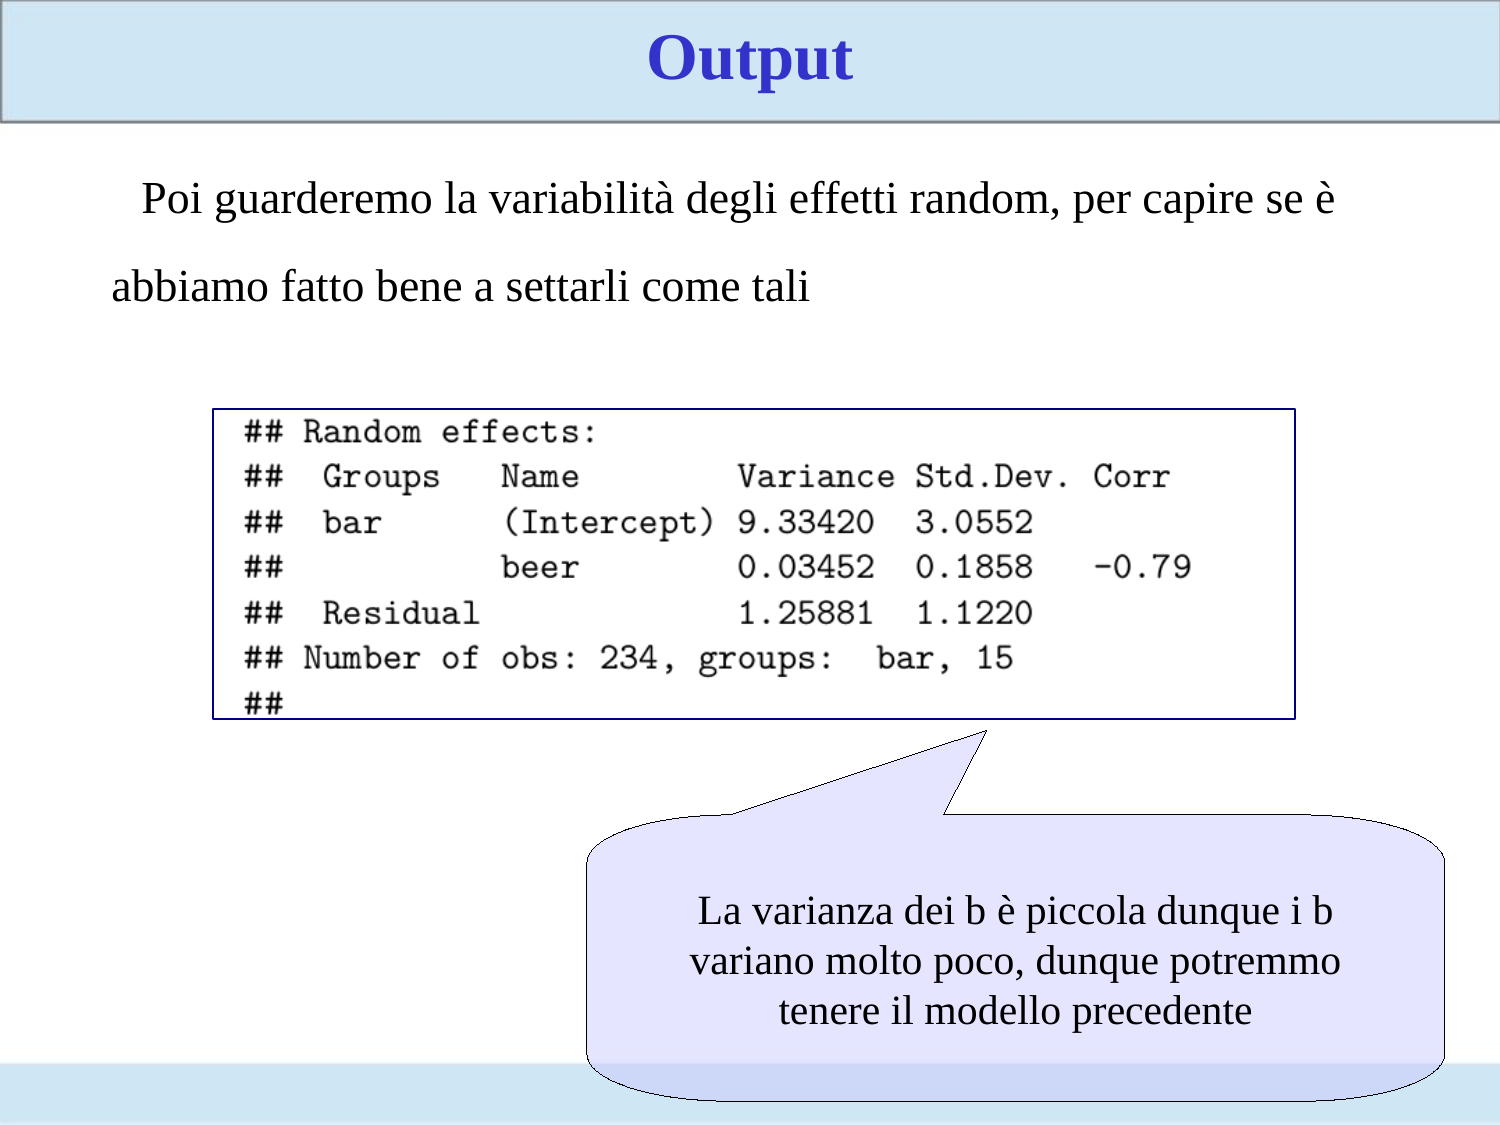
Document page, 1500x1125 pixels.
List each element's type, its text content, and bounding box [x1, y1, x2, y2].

title Output [112, 0, 1388, 126]
text_box Poi guarderemo la variabilità degli effetti random, per capire se è abbiamo fatto bene a settarli come tali [96, 126, 1463, 318]
picture [0, 0, 1500, 1125]
text_box La varianza dei b è piccola dunque i b variano molto poco, dunque potremmo tenere il modello precedente [586, 730, 1445, 1102]
